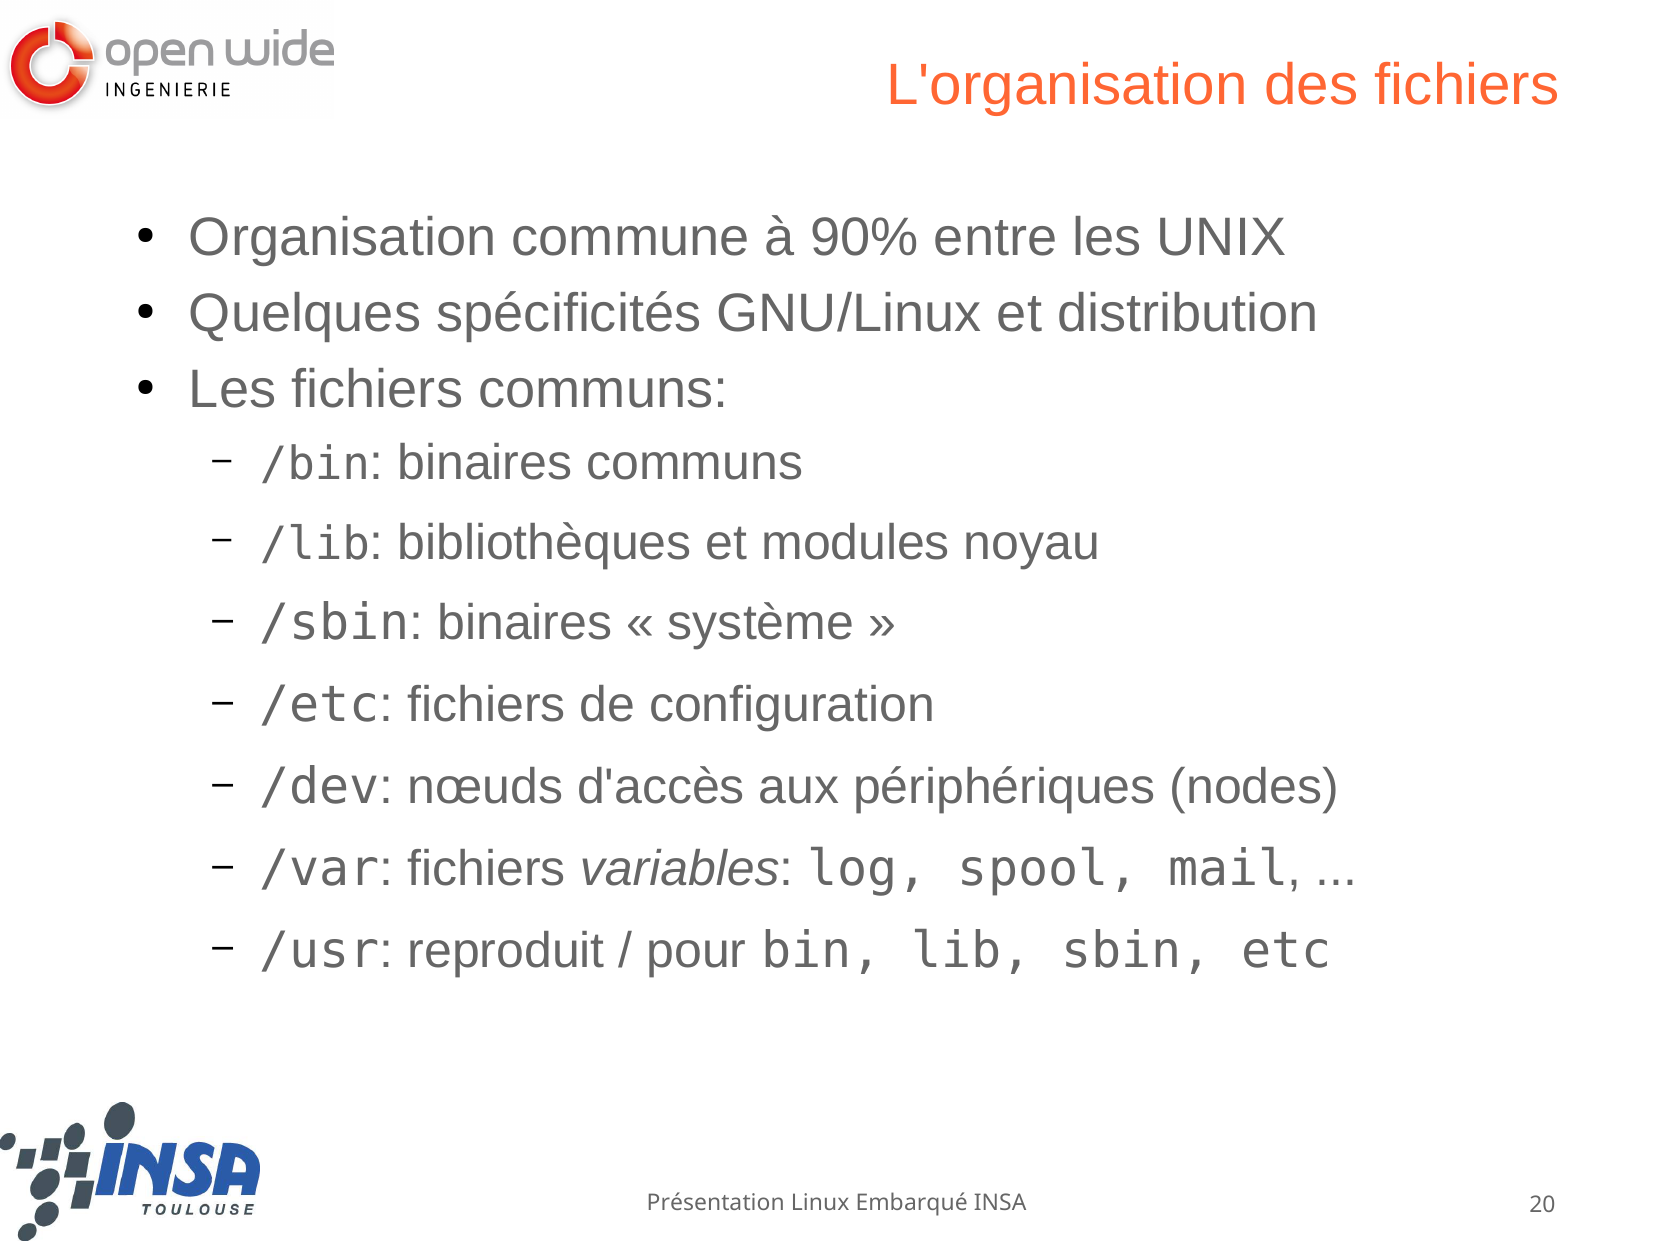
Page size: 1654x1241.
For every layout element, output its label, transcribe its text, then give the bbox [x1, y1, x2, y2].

title L'organisation des fichiers [602, 12, 1561, 157]
picture [0, 0, 334, 119]
list Organisation commune à 90% entre les UNIX Quelques spécificités GNU/Linux et distribution Les fichiers communs: /bin: binaires communs /lib: bibliothèques et modules noyau /sbin: binaires « système » /etc: fichiers de configuration /dev: nœuds d'accès aux périphériques (nodes) /var: fichiers variables: log, spool, mail, ... /usr: reproduit / pour bin, lib, sbin, etc [118, 206, 1531, 1078]
picture [0, 1102, 260, 1241]
